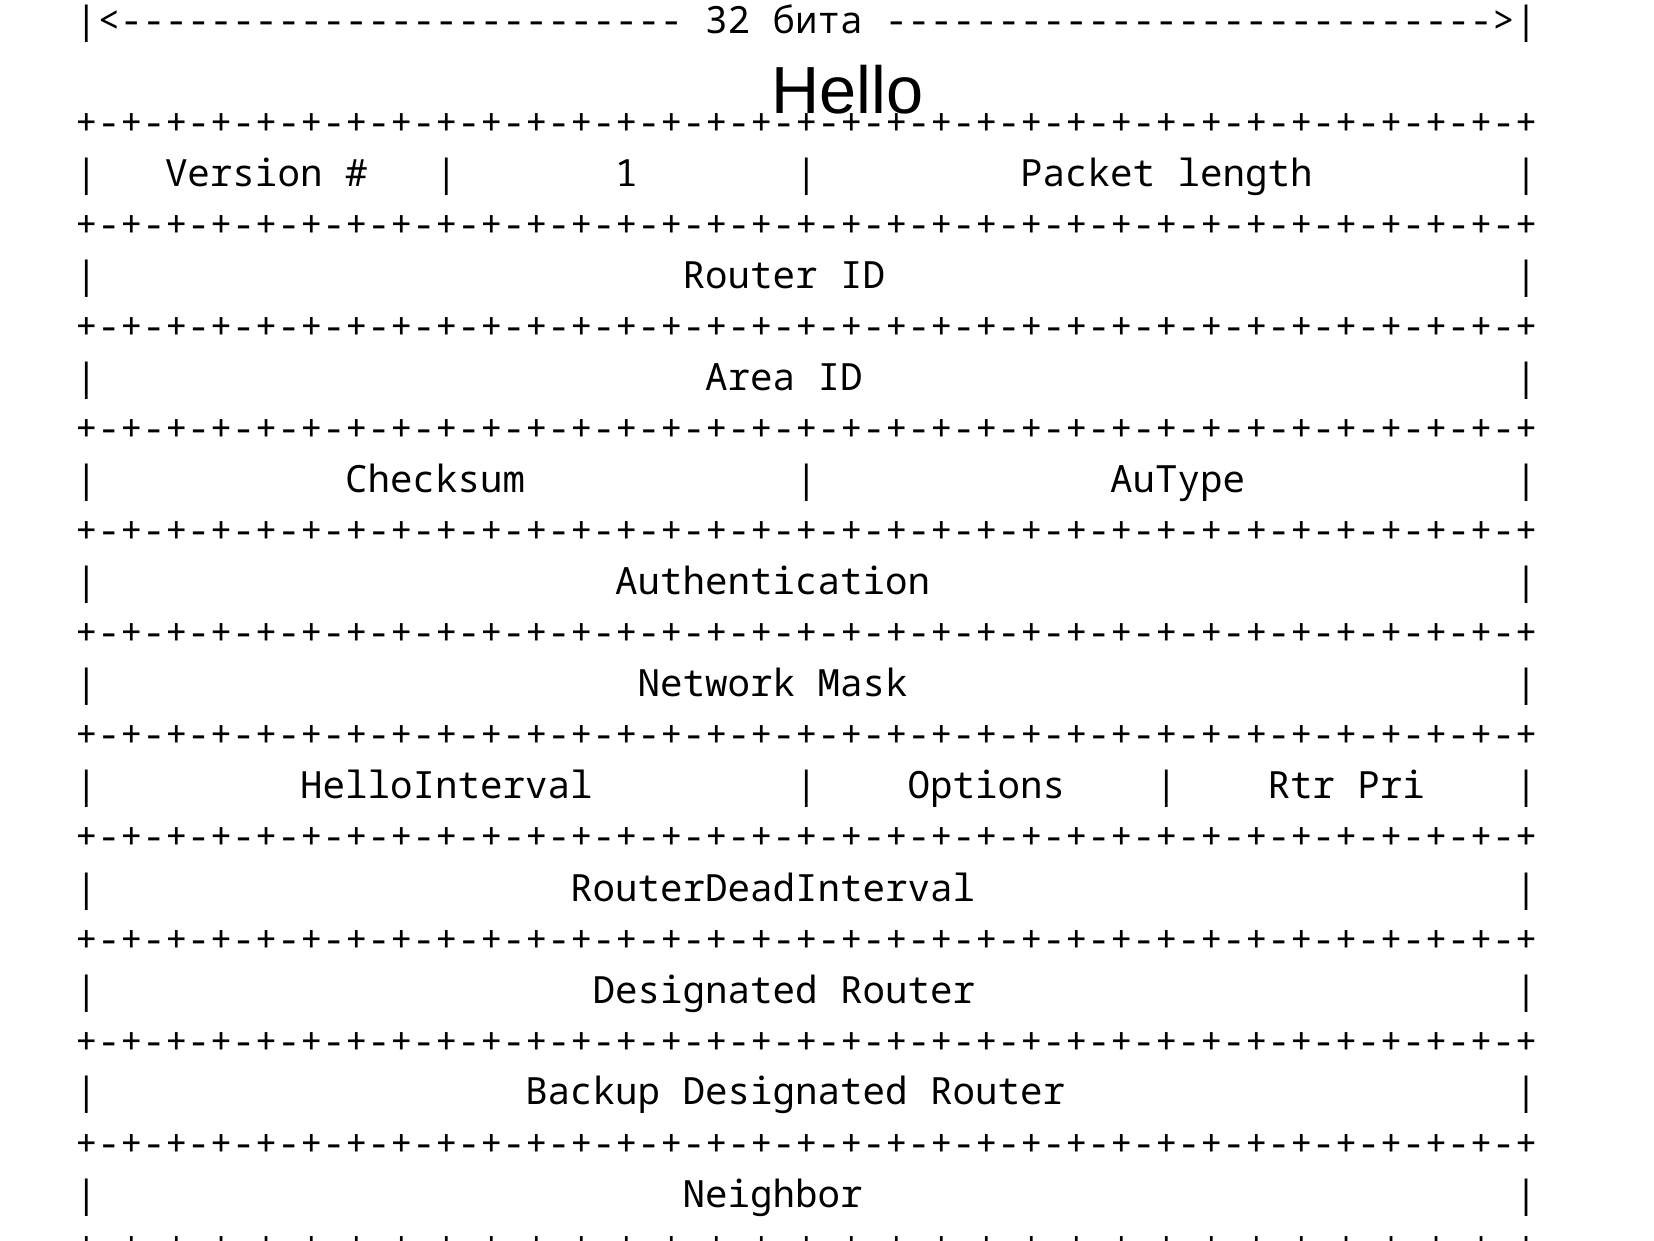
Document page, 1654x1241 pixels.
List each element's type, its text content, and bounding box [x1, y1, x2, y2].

title Hello [82, 48, 1613, 133]
text_box |<------------------------- 32 бита --------------------------->| +-+-+-+-+-+-+-+-+-+-+-+-+-+-+-+-+-+-+-+-+-+-+-+-+-+-+-+-+-+-+-+-+ | Version # | 1 | Packet length | +-+-+-+-+-+-+-+-+-+-+-+-+-+-+-+-+-+-+-+-+-+-+-+-+-+-+-+-+-+-+-+-+ | Router ID | +-+-+-+-+-+-+-+-+-+-+-+-+-+-+-+-+-+-+-+-+-+-+-+-+-+-+-+-+-+-+-+-+ | Area ID | +-+-+-+-+-+-+-+-+-+-+-+-+-+-+-+-+-+-+-+-+-+-+-+-+-+-+-+-+-+-+-+-+ | Checksum | AuType | +-+-+-+-+-+-+-+-+-+-+-+-+-+-+-+-+-+-+-+-+-+-+-+-+-+-+-+-+-+-+-+-+ | Authentication | +-+-+-+-+-+-+-+-+-+-+-+-+-+-+-+-+-+-+-+-+-+-+-+-+-+-+-+-+-+-+-+-+ | Network Mask | +-+-+-+-+-+-+-+-+-+-+-+-+-+-+-+-+-+-+-+-+-+-+-+-+-+-+-+-+-+-+-+-+ | HelloInterval | Options | Rtr Pri | +-+-+-+-+-+-+-+-+-+-+-+-+-+-+-+-+-+-+-+-+-+-+-+-+-+-+-+-+-+-+-+-+ | RouterDeadInterval | +-+-+-+-+-+-+-+-+-+-+-+-+-+-+-+-+-+-+-+-+-+-+-+-+-+-+-+-+-+-+-+-+ | Designated Router | +-+-+-+-+-+-+-+-+-+-+-+-+-+-+-+-+-+-+-+-+-+-+-+-+-+-+-+-+-+-+-+-+ | Backup Designated Router | +-+-+-+-+-+-+-+-+-+-+-+-+-+-+-+-+-+-+-+-+-+-+-+-+-+-+-+-+-+-+-+-+ | Neighbor | +-+-+-+-+-+-+-+-+-+-+-+-+-+-+-+-+-+-+-+-+-+-+-+-+-+-+-+-+-+-+-+-+ | ... | [75, 176, 1576, 1189]
